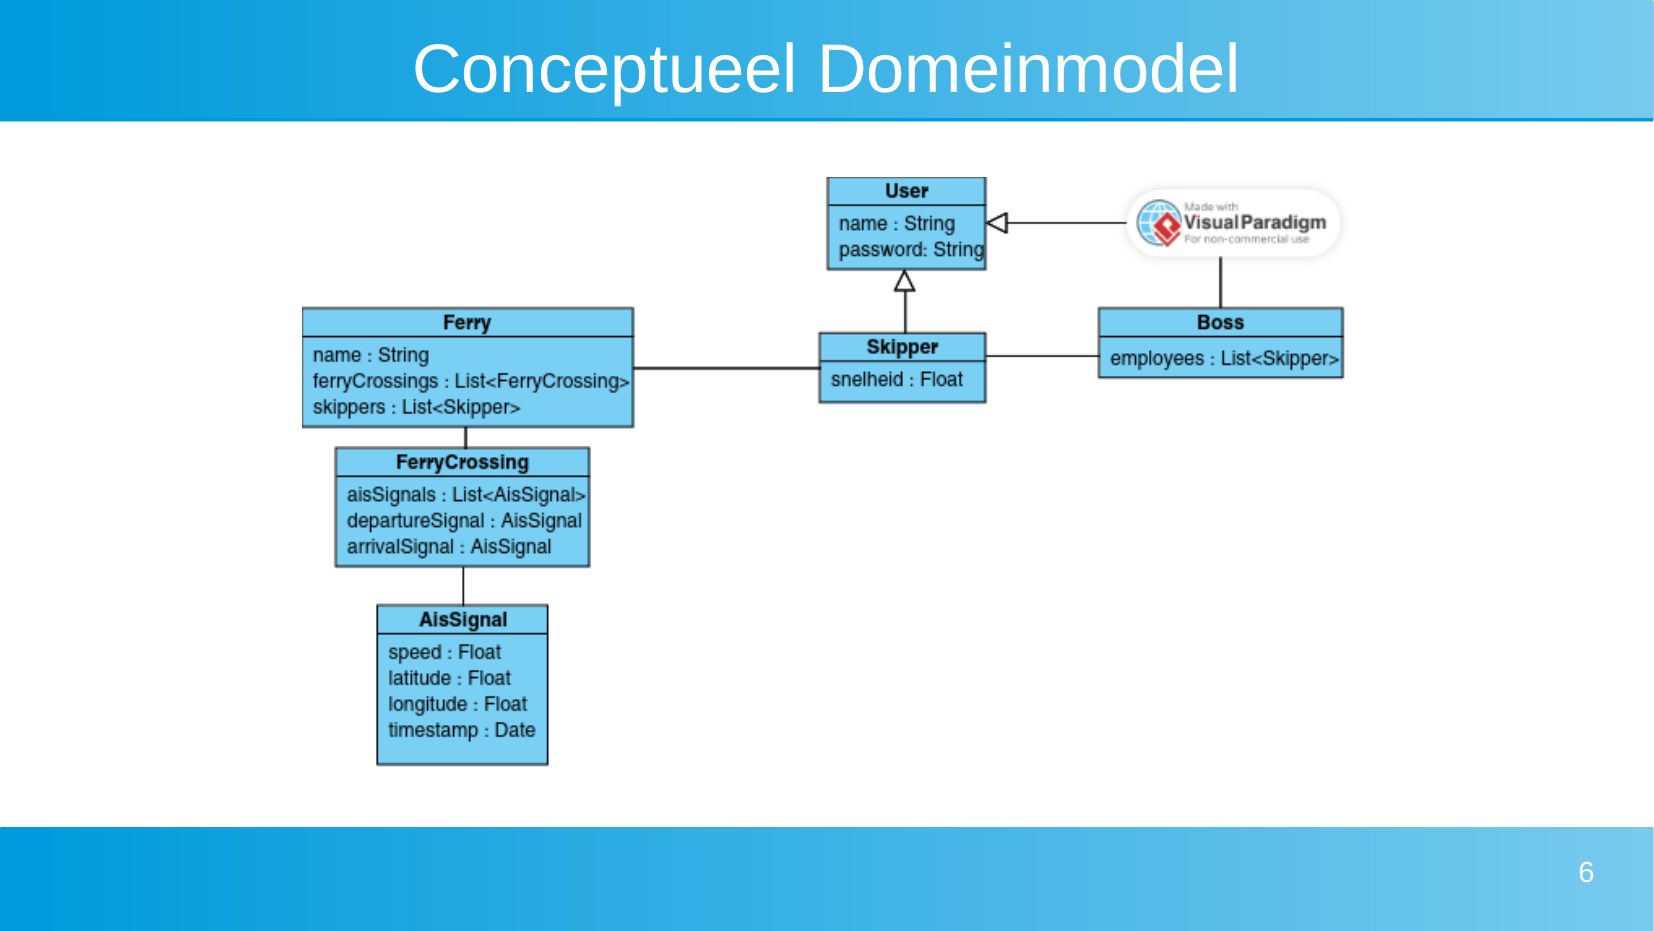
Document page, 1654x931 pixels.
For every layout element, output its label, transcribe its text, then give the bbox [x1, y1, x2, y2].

title Conceptueel Domeinmodel [59, 29, 1595, 108]
picture [302, 177, 1351, 768]
